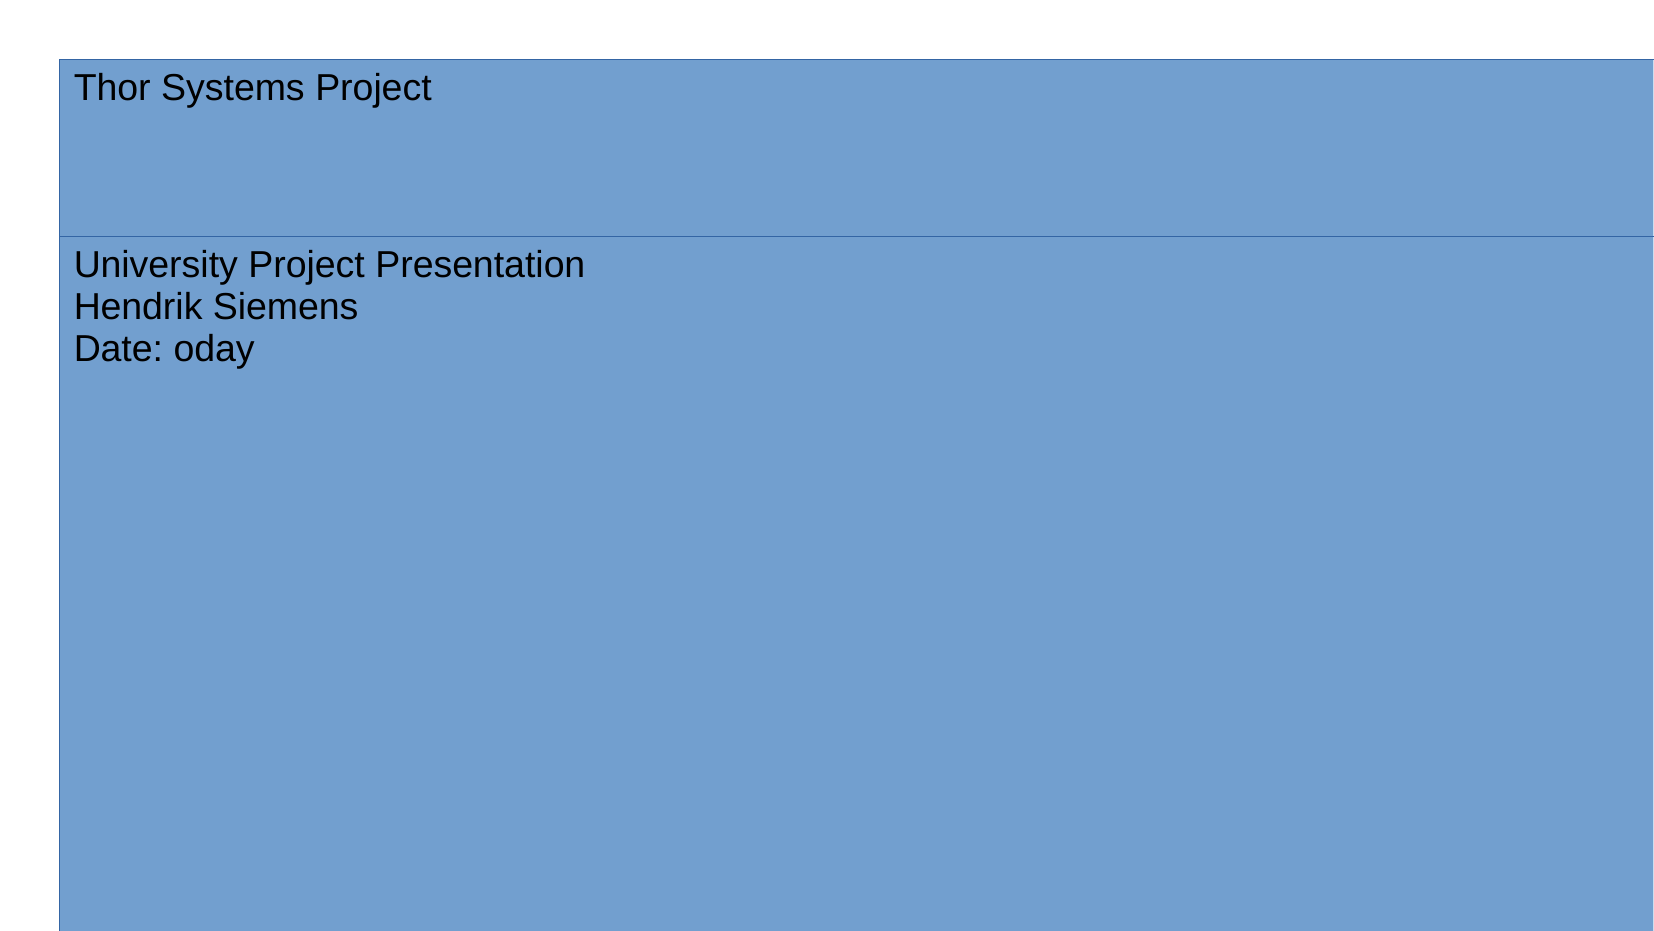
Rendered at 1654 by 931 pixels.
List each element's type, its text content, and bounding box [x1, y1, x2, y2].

text_box University Project Presentation Hendrik Siemens Date: oday [59, 236, 1654, 931]
text_box Thor Systems Project [59, 59, 1654, 236]
